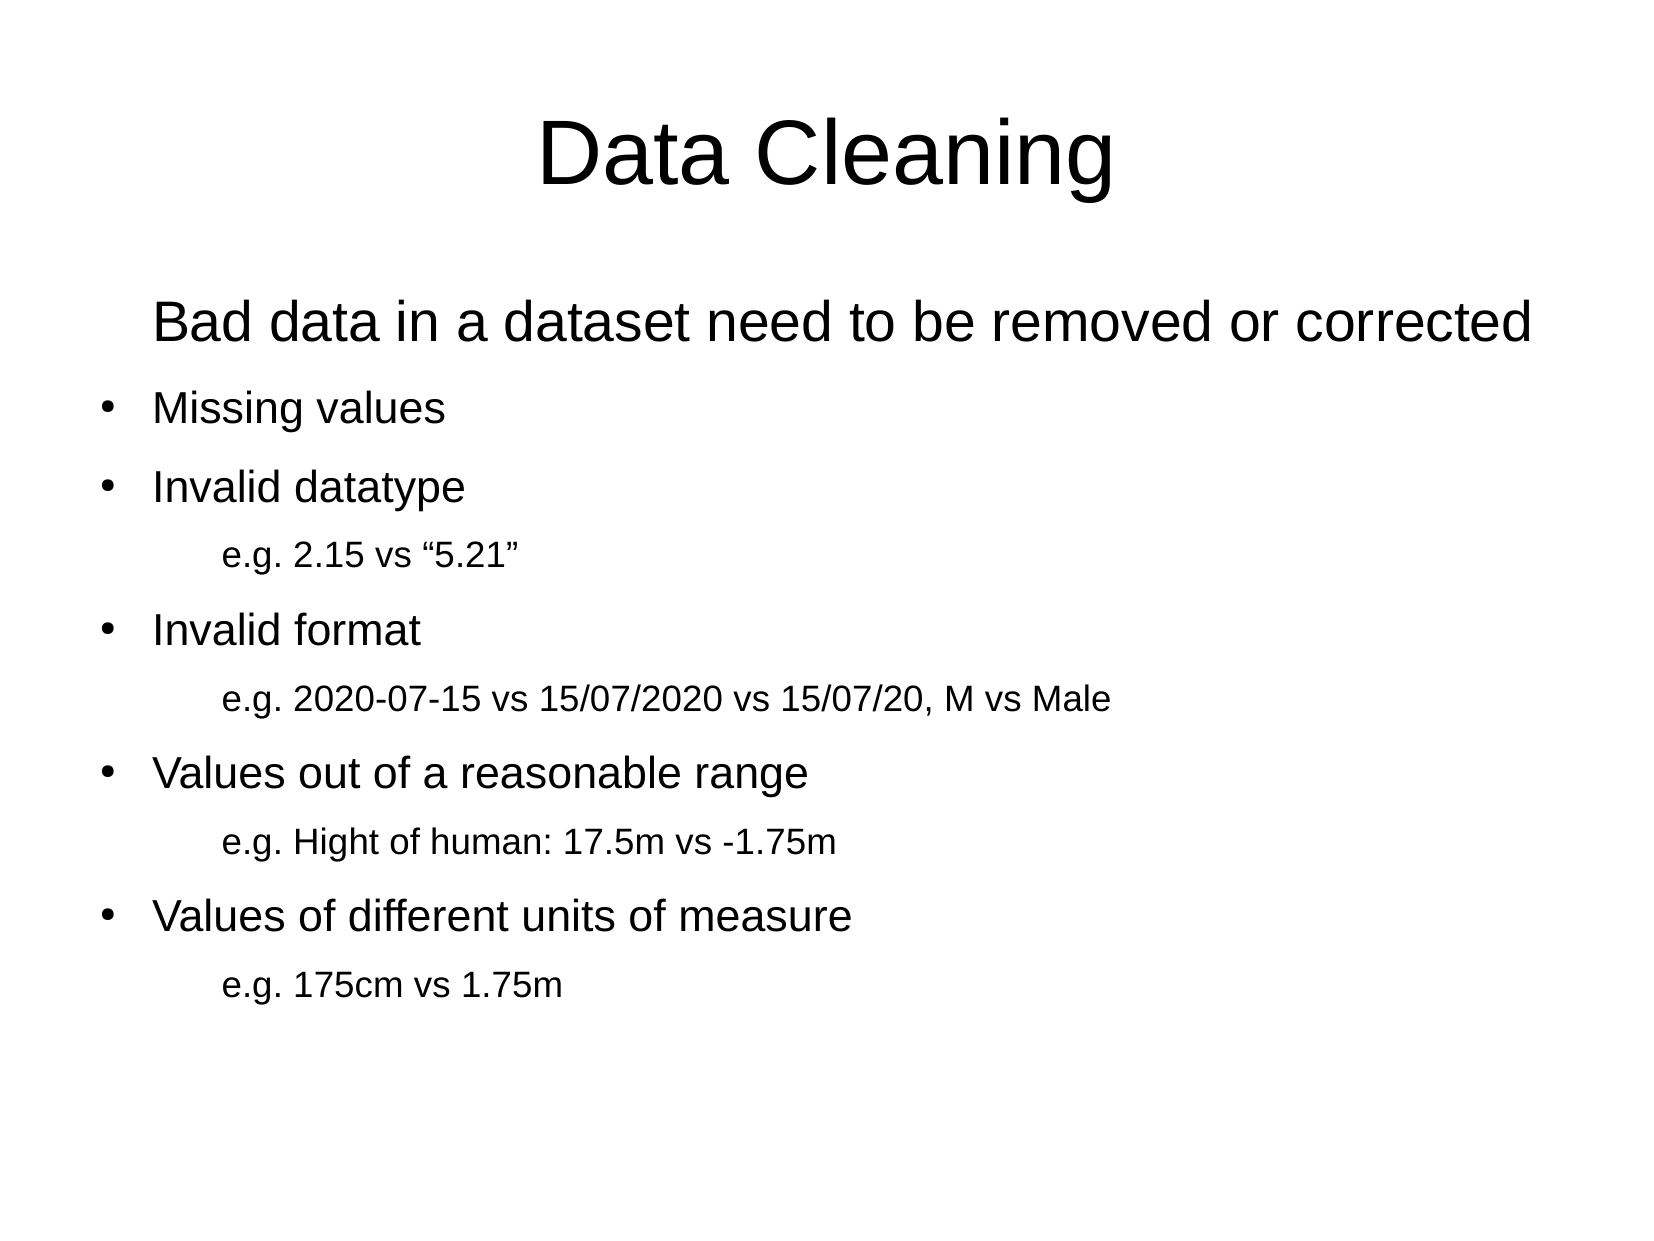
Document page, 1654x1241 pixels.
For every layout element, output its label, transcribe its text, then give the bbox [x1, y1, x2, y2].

title Data Cleaning [82, 49, 1571, 257]
list Bad data in a dataset need to be removed or corrected Missing values Invalid datatype e.g. 2.15 vs “5.21” Invalid format e.g. 2020-07-15 vs 15/07/2020 vs 15/07/20, M vs Male Values out of a reasonable range e.g. Hight of human: 17.5m vs -1.75m Values of different units of measure e.g. 175cm vs 1.75m [82, 290, 1571, 1010]
